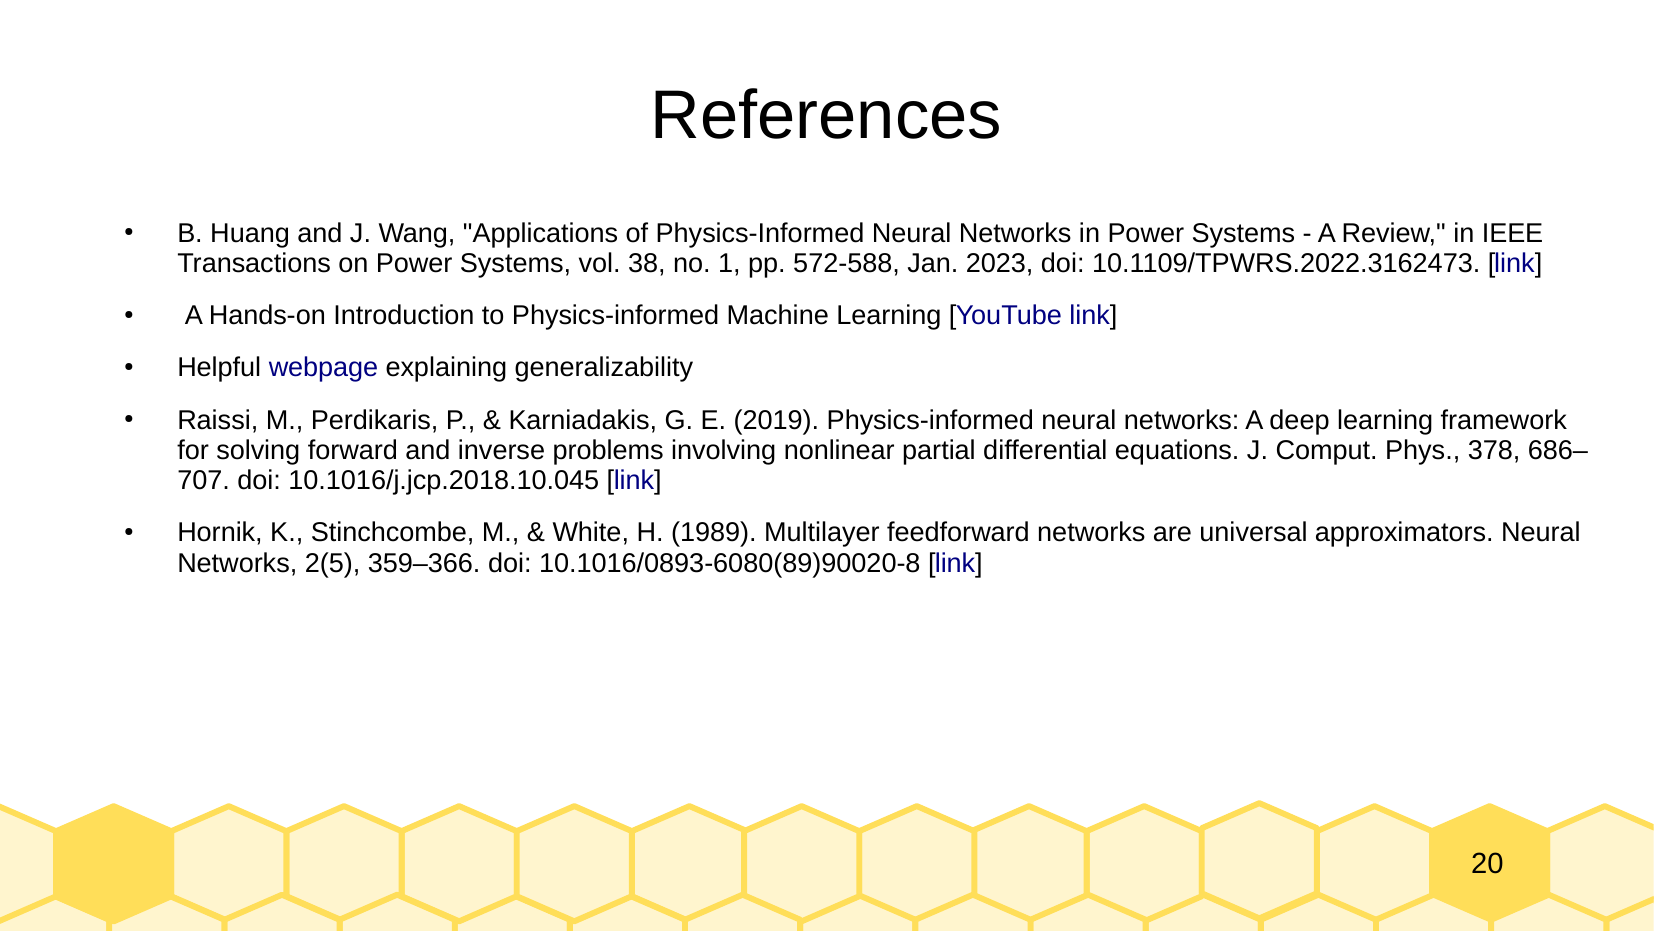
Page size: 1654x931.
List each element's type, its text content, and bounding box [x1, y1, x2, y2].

list B. Huang and J. Wang, "Applications of Physics-Informed Neural Networks in Power Systems - A Review," in IEEE Transactions on Power Systems, vol. 38, no. 1, pp. 572-588, Jan. 2023, doi: 10.1109/TPWRS.2022.3162473. [link] A Hands-on Introduction to Physics-informed Machine Learning [YouTube link] Helpful webpage explaining generalizability Raissi, M., Perdikaris, P., & Karniadakis, G. E. (2019). Physics-informed neural networks: A deep learning framework for solving forward and inverse problems involving nonlinear partial differential equations. J. Comput. Phys., 378, 686–707. doi: 10.1016/j.jcp.2018.10.045 [link] Hornik, K., Stinchcombe, M., & White, H. (1989). Multilayer feedforward networks are universal approximators. Neural Networks, 2(5), 359–366. doi: 10.1016/0893-6080(89)90020-8 [link] [106, 217, 1595, 758]
title References [82, 37, 1571, 193]
